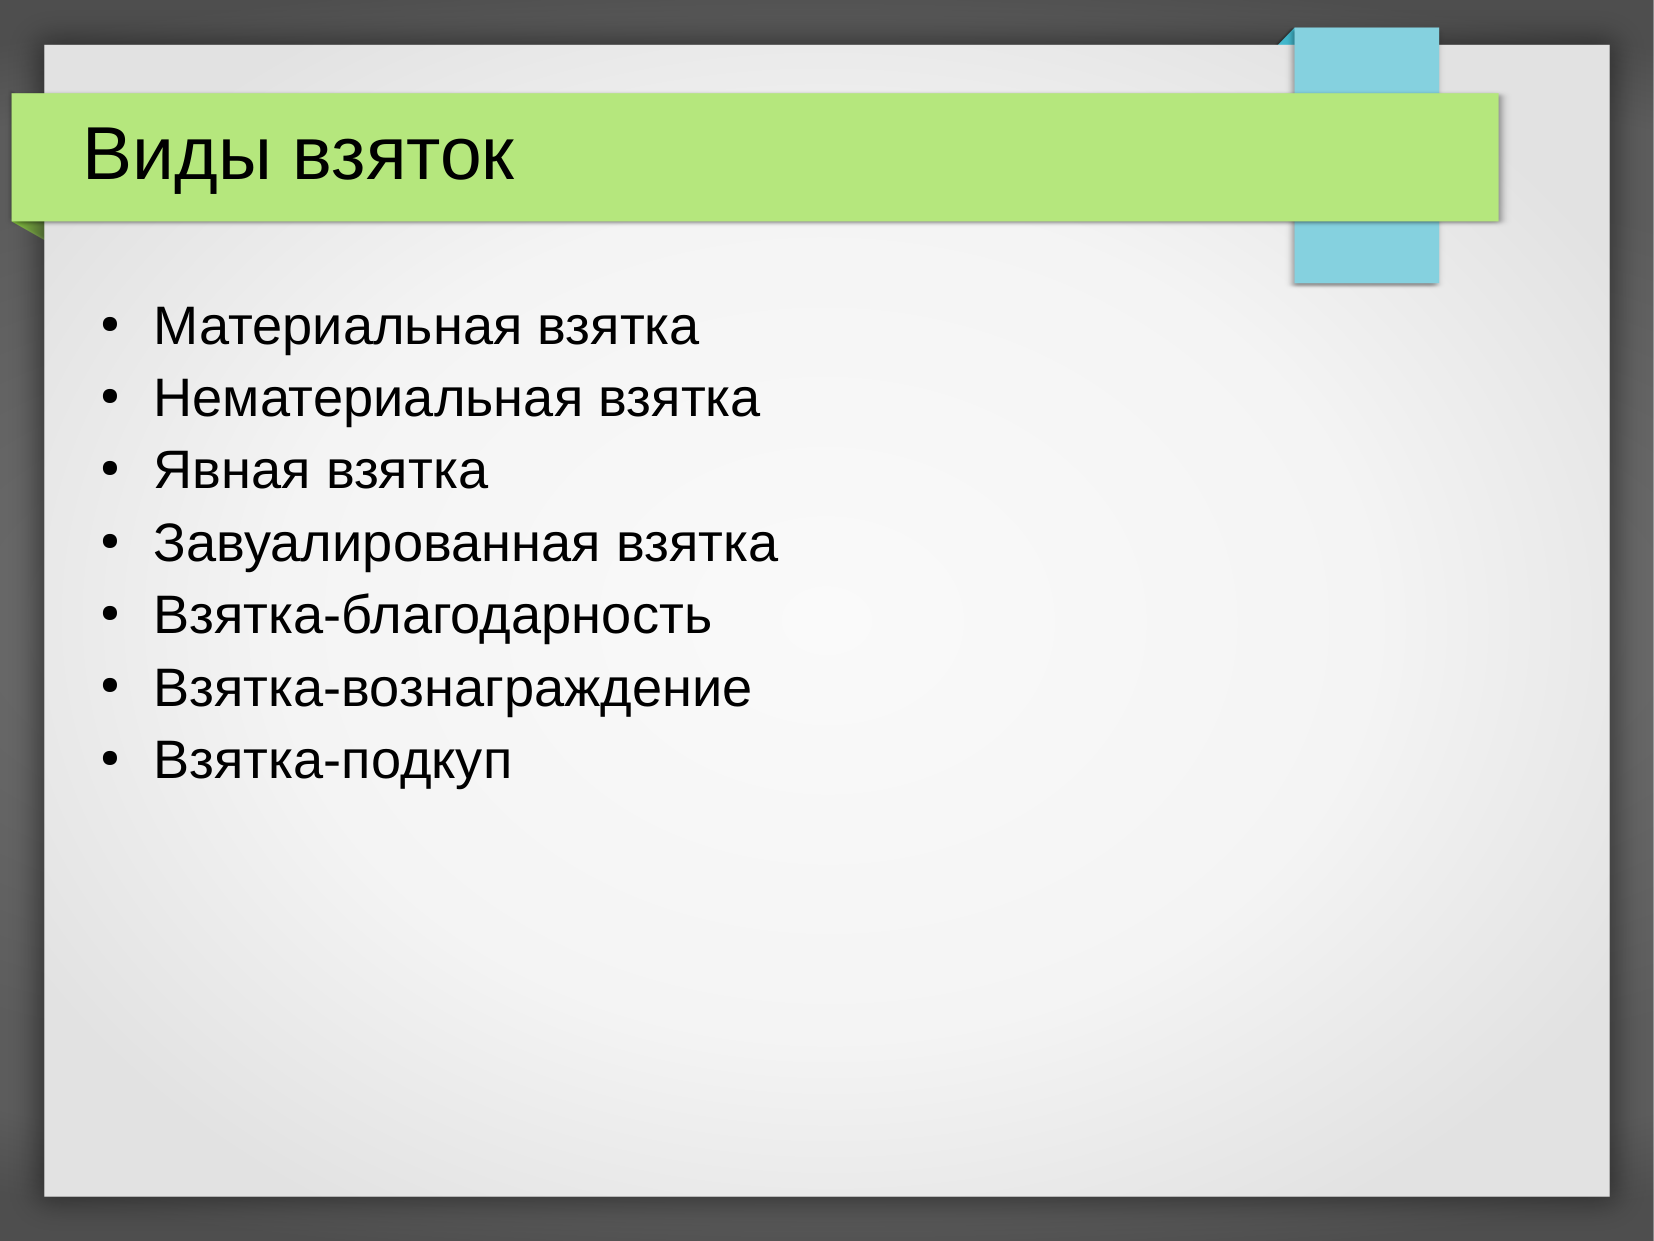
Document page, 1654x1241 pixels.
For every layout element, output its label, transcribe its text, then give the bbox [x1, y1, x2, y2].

picture [0, 0, 1654, 1241]
title Виды взяток [82, 94, 1264, 213]
list Материальная взятка Нематериальная взятка Явная взятка Завуалированная взятка Взятка-благодарность Взятка-вознаграждение Взятка-подкуп [82, 295, 1571, 1015]
